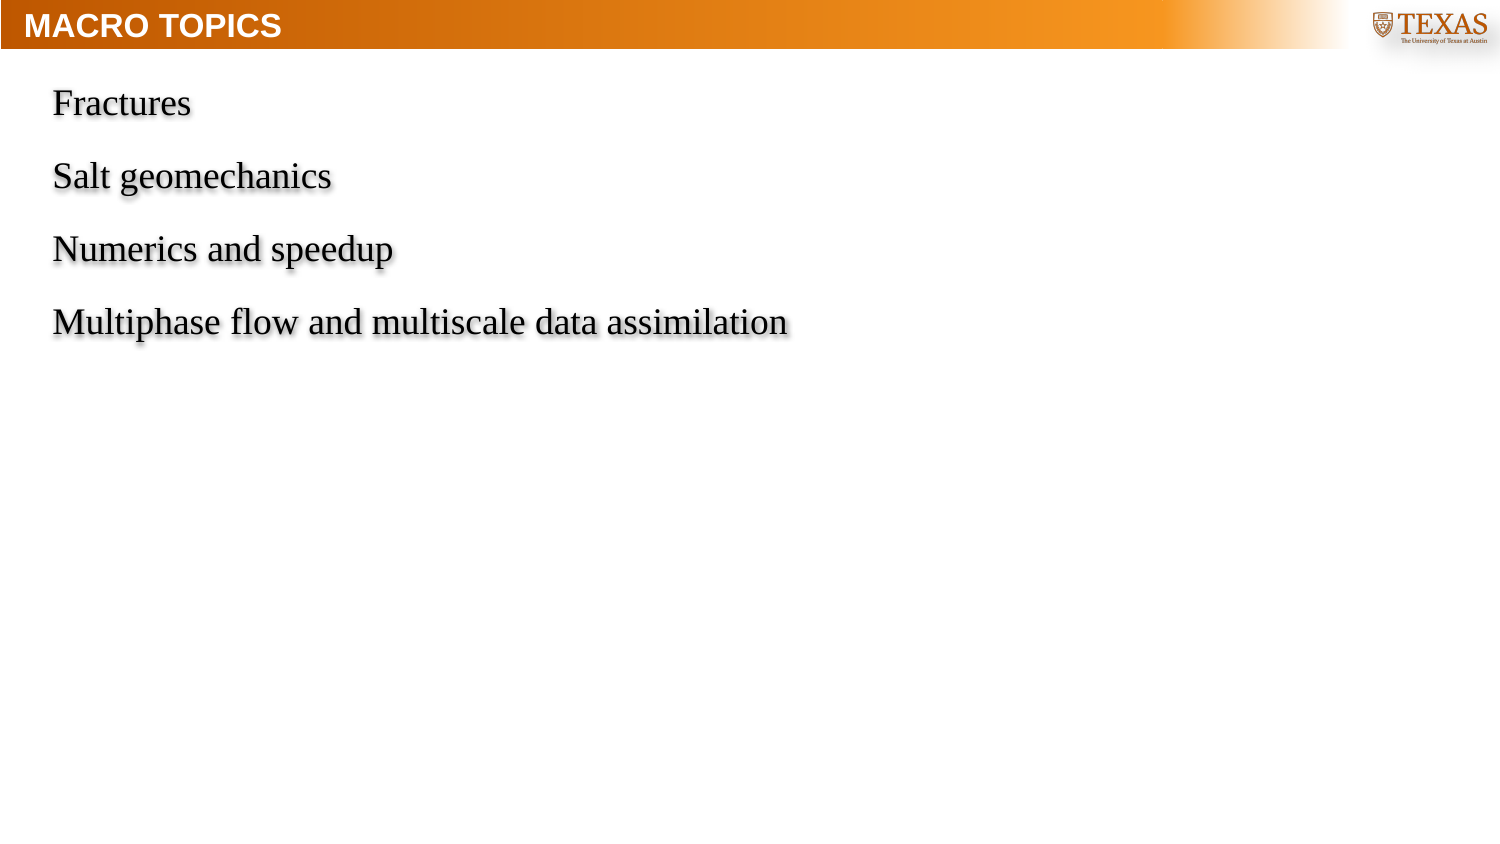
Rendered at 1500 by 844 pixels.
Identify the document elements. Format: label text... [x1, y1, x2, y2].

text_box Fractures Salt geomechanics Numerics and speedup Multiphase flow and multiscale data assimilation [37, 75, 1163, 548]
picture [1348, 0, 1500, 68]
title MACRO TOPICS [23, 7, 1349, 46]
